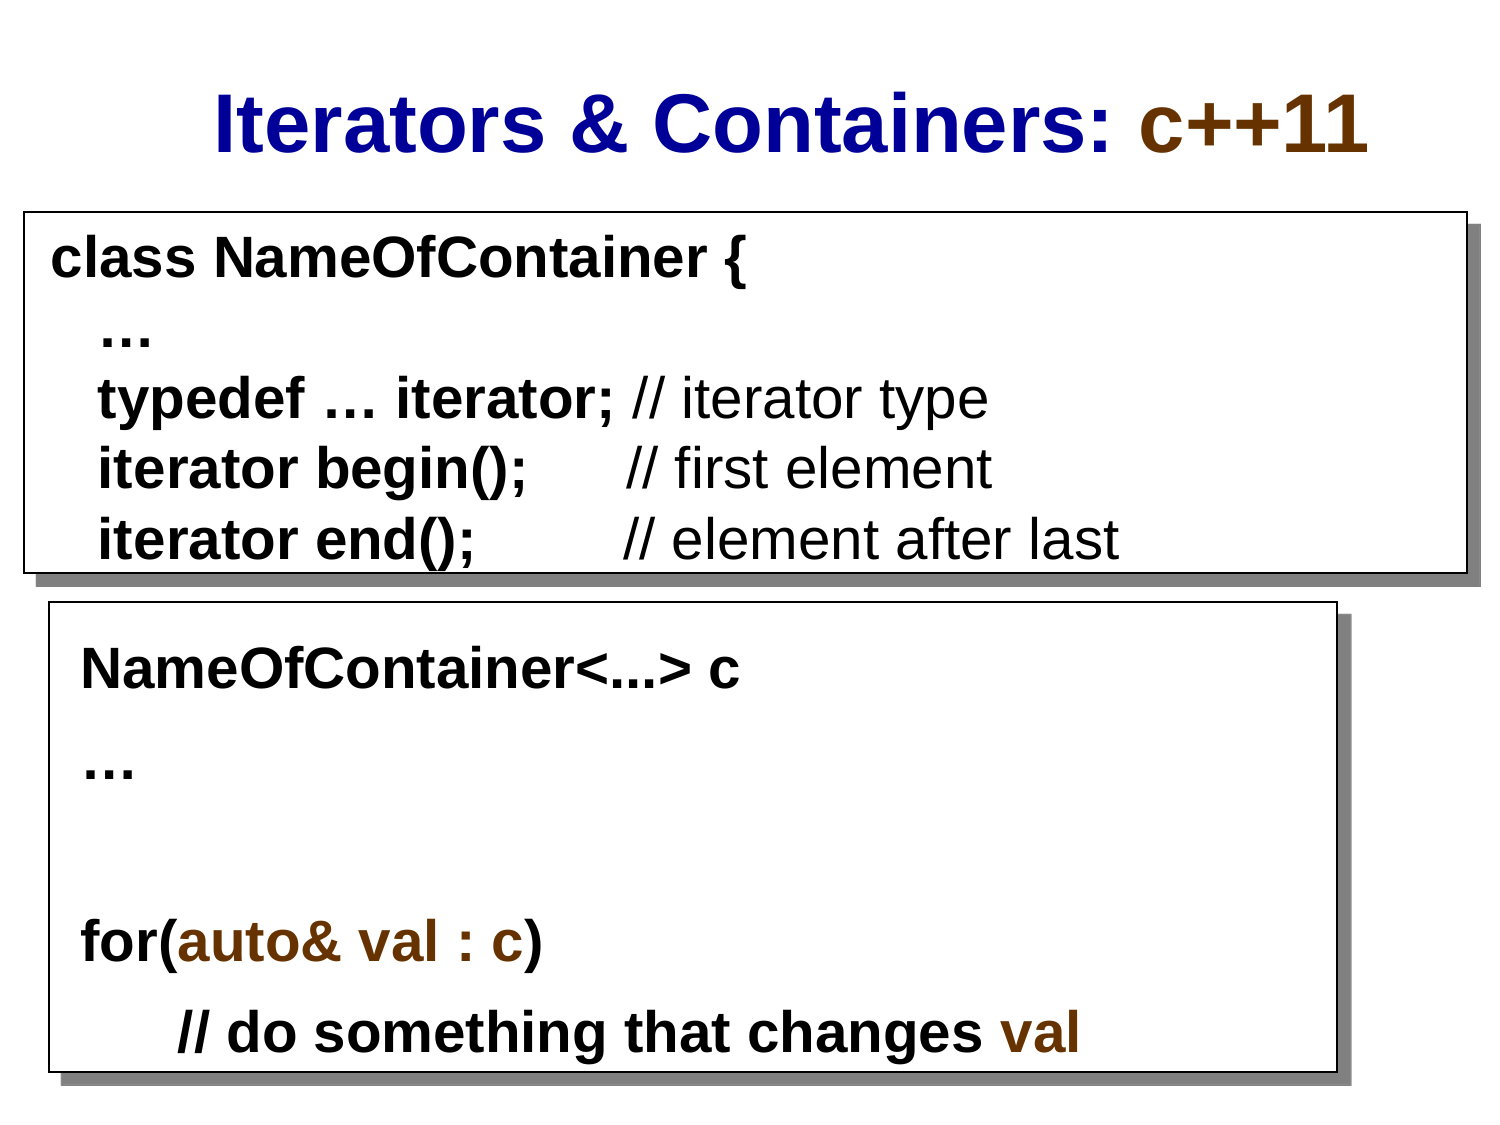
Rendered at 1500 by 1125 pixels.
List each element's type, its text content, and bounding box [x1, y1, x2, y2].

text_box NameOfContainer<...> c … for(auto& val : c) // do something that changes val [49, 878, 1338, 1072]
text_box [23, 212, 1468, 574]
title Iterators & Containers: c++11 [198, 17, 1403, 220]
list class NameOfContainer { … typedef … iterator; // iterator type iterator begin(); // first element iterator end(); // element after last [35, 224, 1500, 878]
